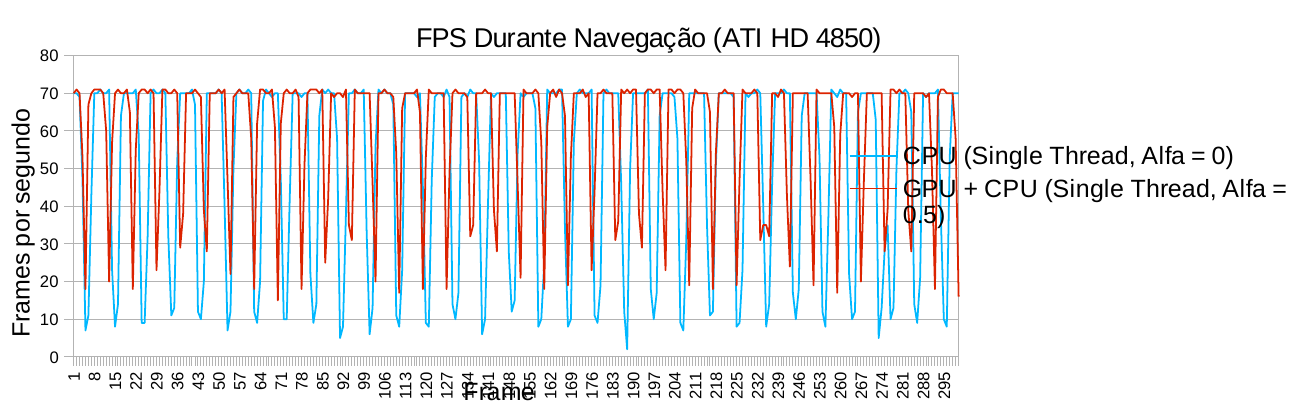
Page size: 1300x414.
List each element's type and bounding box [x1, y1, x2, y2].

chart [0, 0, 1298, 413]
